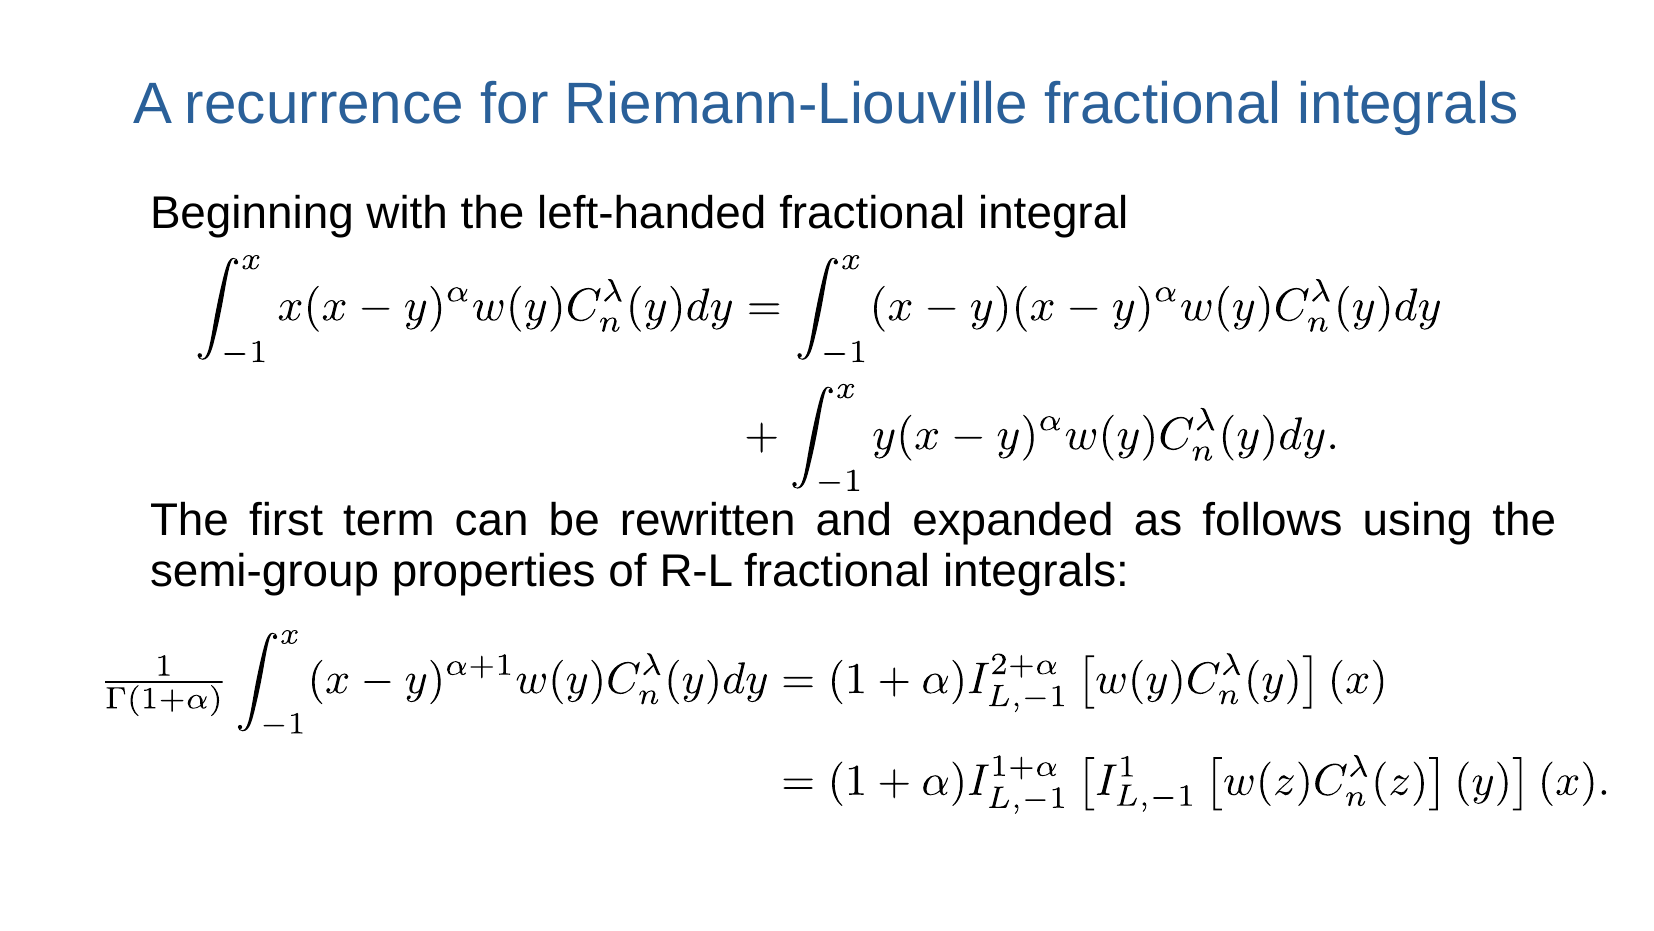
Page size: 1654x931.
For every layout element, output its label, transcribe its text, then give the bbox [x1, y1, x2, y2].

picture [195, 255, 1441, 491]
picture [105, 630, 1607, 814]
title A recurrence for Riemann-Liouville fractional integrals [82, 25, 1571, 181]
subtitle Beginning with the left-handed fractional integral The first term can be rewritten and expanded as follows using the semi-group properties of R-L fractional integrals: [150, 144, 1558, 630]
